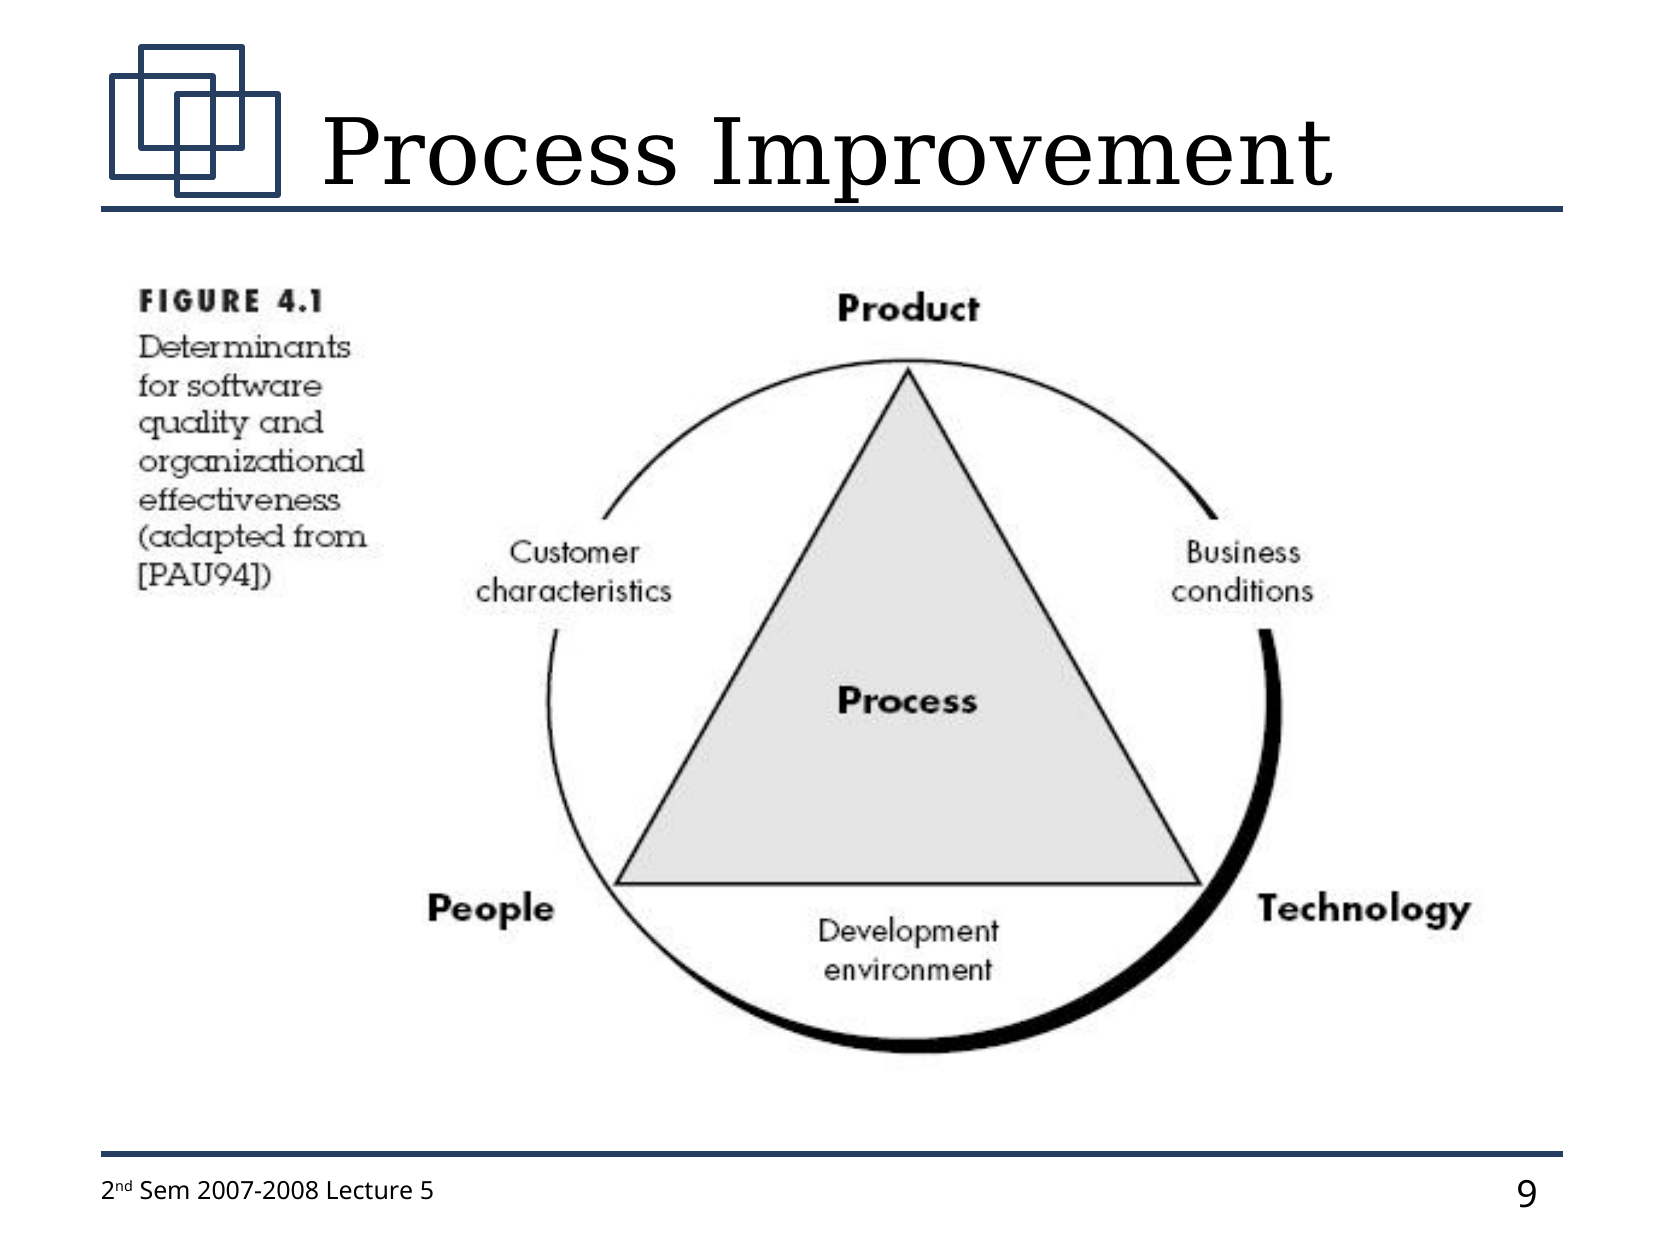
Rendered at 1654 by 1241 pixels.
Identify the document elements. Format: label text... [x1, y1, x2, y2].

title Process Improvement [82, 49, 1571, 257]
picture [114, 251, 1501, 1088]
